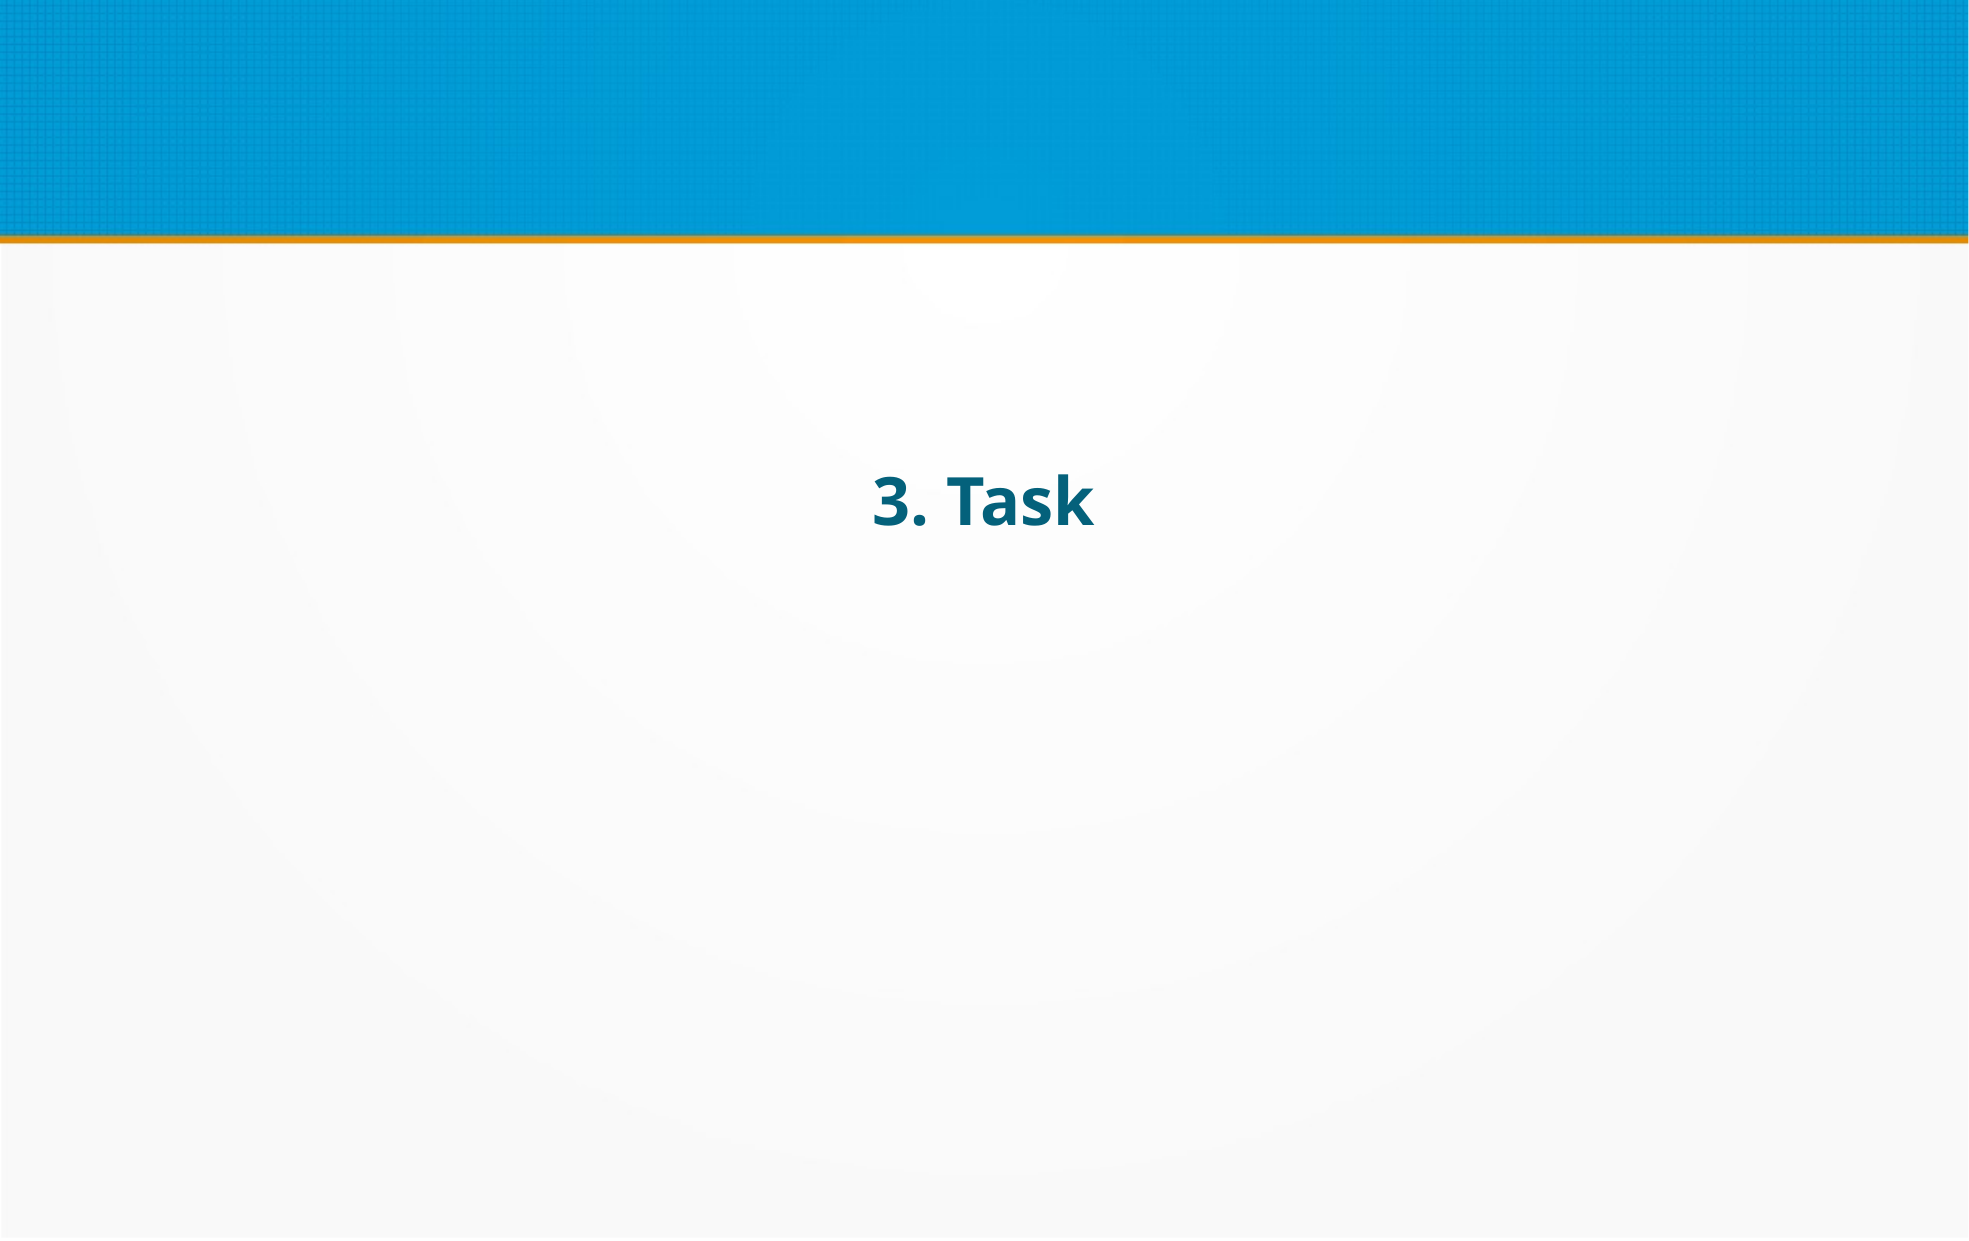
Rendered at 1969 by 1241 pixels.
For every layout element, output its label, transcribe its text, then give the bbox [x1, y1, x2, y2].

picture [0, 233, 1969, 1241]
subtitle 3. Task [98, 19, 1870, 980]
